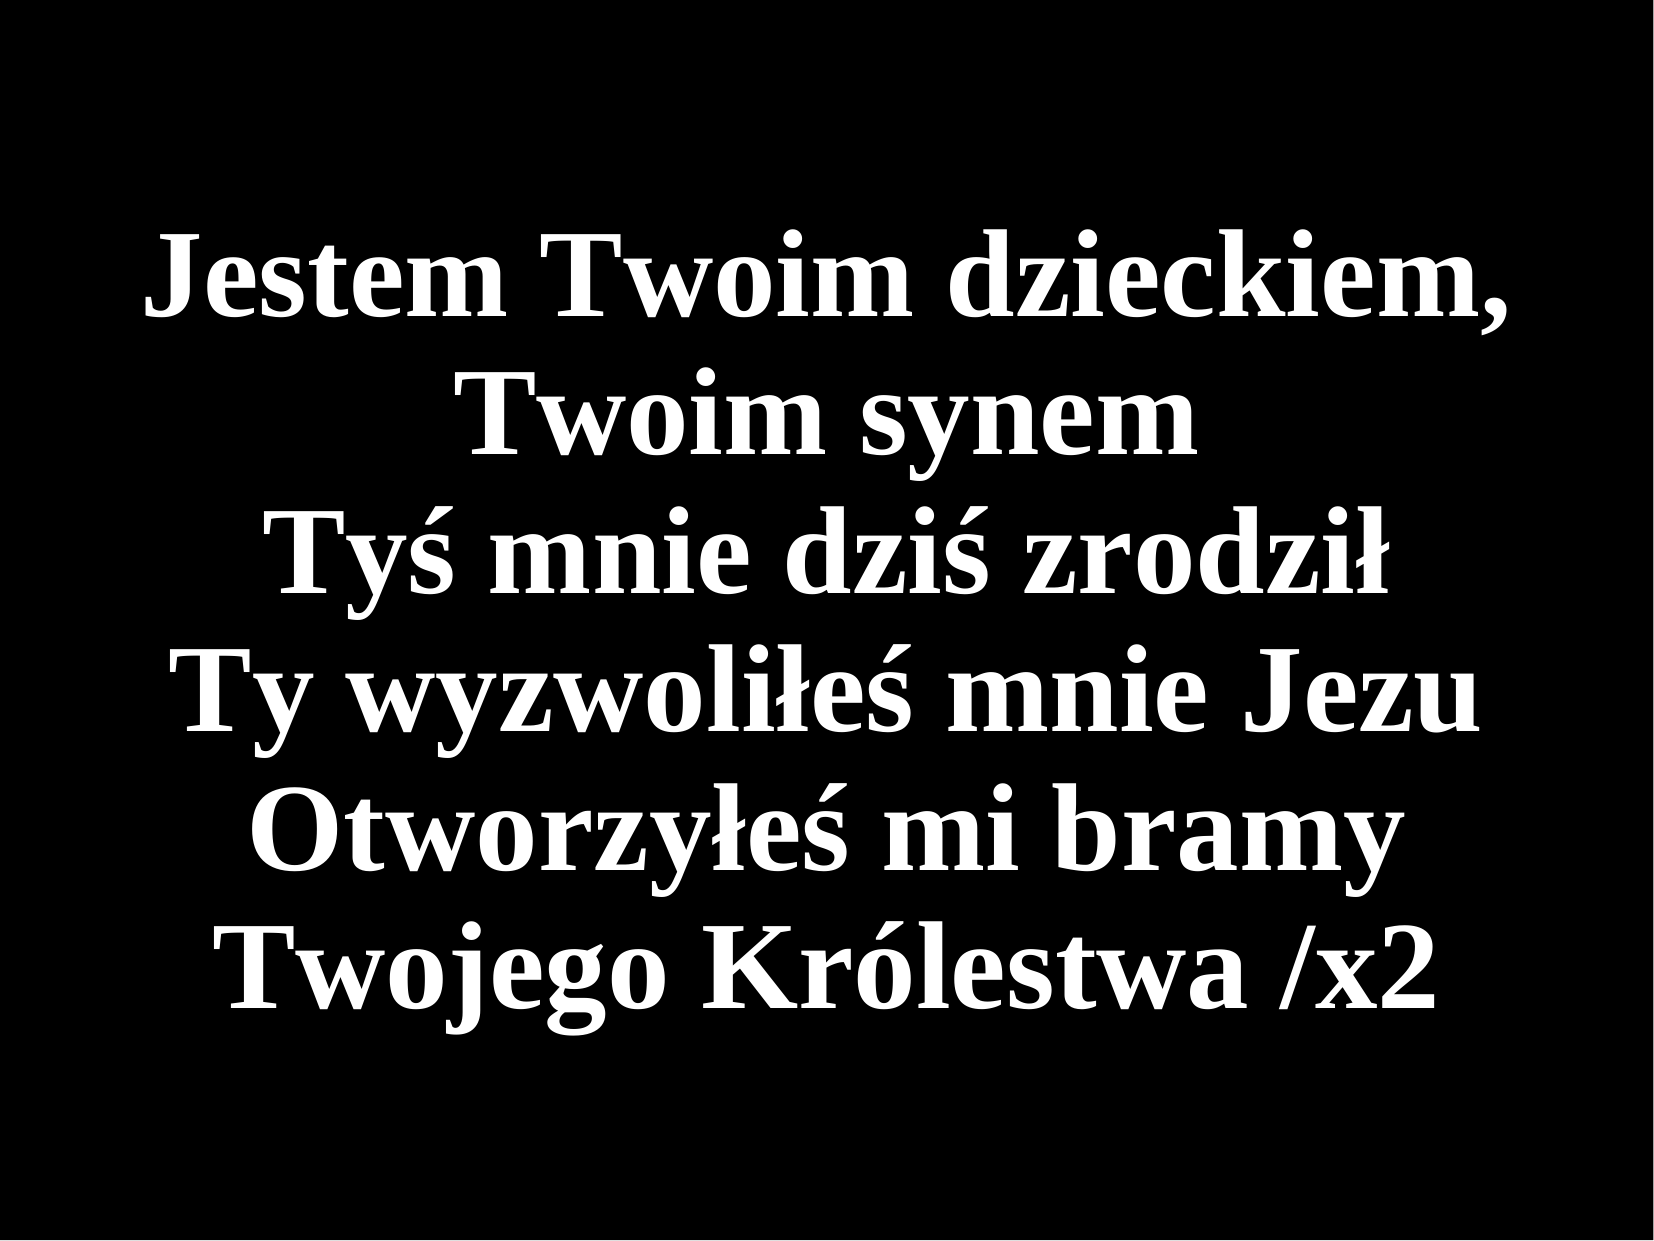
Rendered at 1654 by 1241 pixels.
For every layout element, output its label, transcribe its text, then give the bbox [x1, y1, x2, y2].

title Jestem Twoim dzieckiem, Twoim synem Tyś mnie dziś zrodził Ty wyzwoliłeś mnie Jezu Otworzyłeś mi bramy Twojego Królestwa /x2 [0, 0, 1654, 1241]
